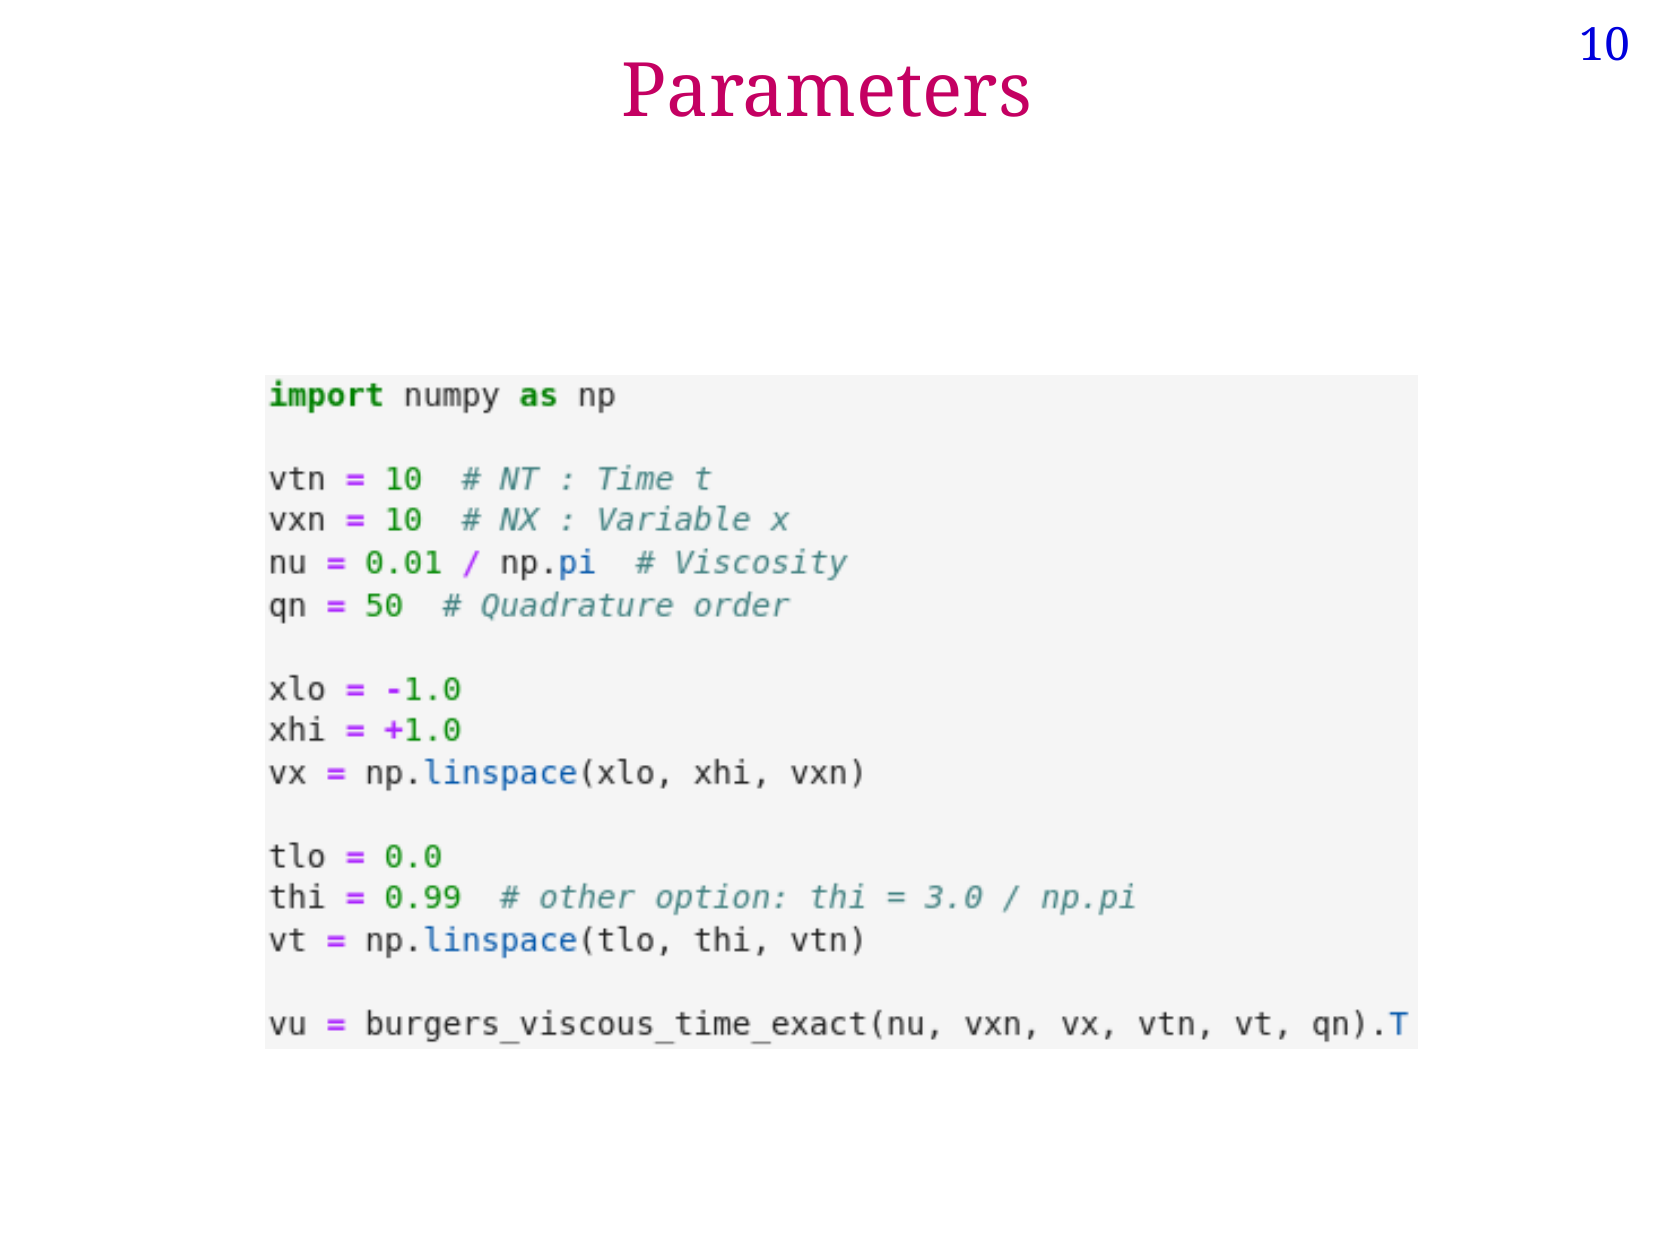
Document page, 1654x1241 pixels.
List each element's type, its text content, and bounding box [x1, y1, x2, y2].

title Parameters [59, 29, 1595, 148]
picture [265, 375, 1418, 1049]
